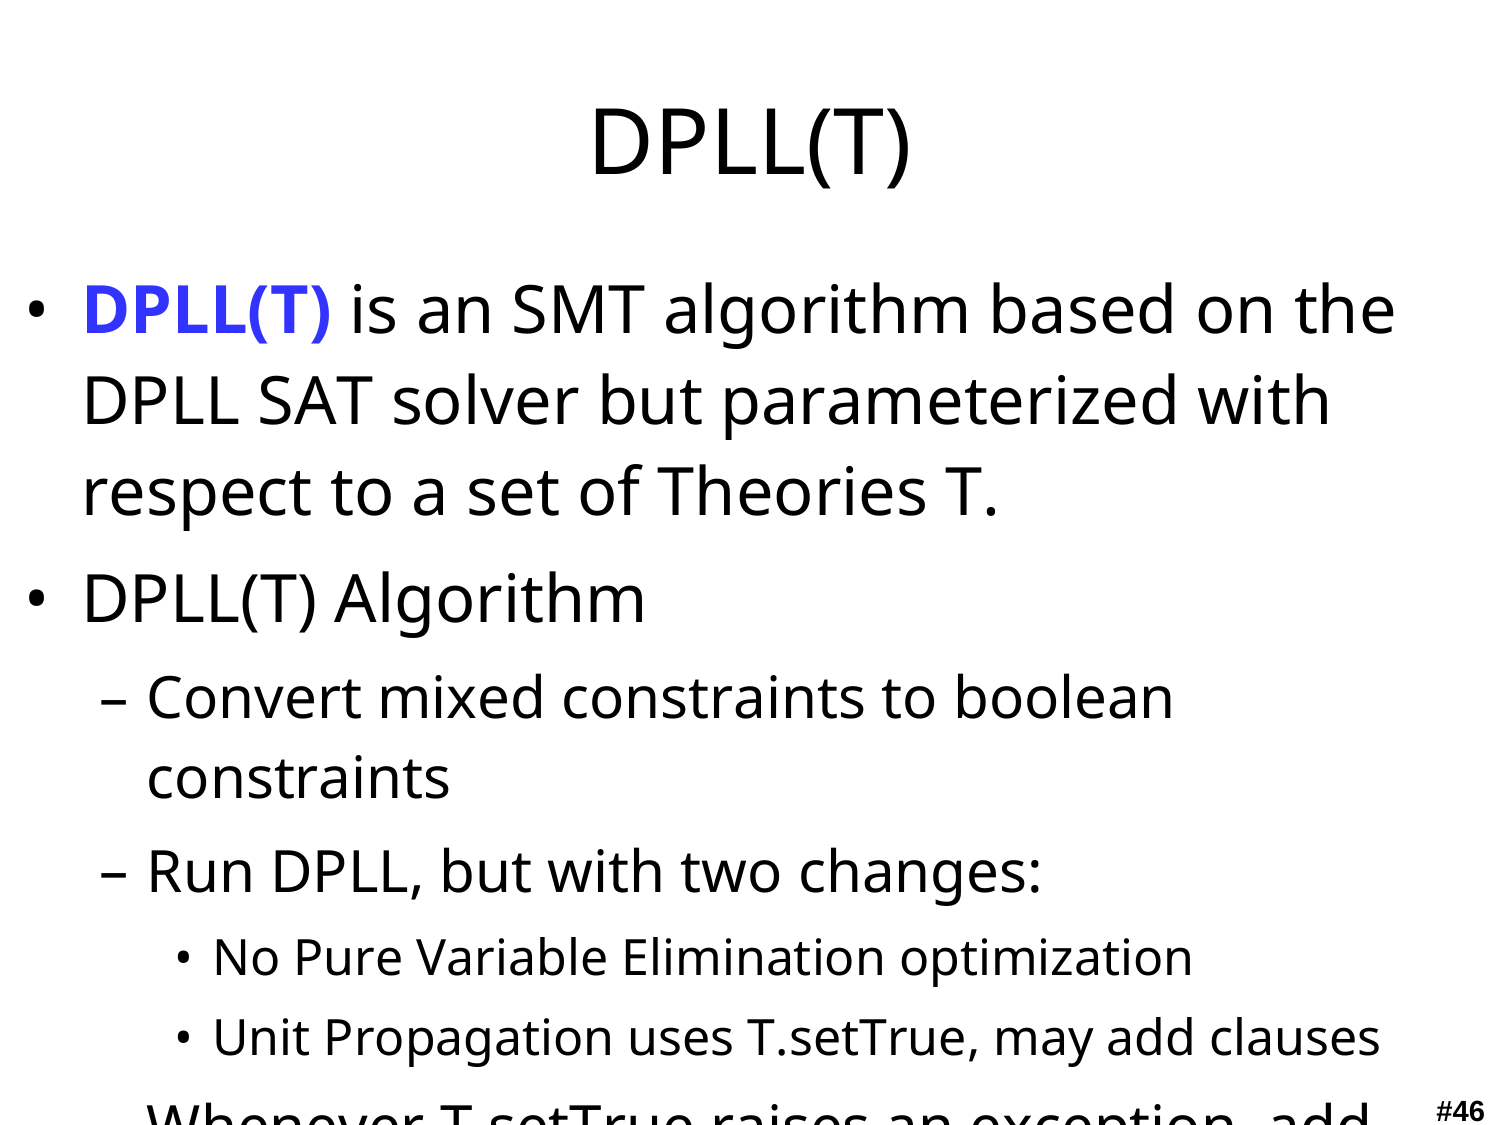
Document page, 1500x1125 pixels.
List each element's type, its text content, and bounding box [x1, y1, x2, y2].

title DPLL(T) [24, 45, 1476, 233]
list DPLL(T) is an SMT algorithm based on the DPLL SAT solver but parameterized with respect to a set of Theories T. DPLL(T) Algorithm Convert mixed constraints to boolean constraints Run DPLL, but with two changes: No Pure Variable Elimination optimization Unit Propagation uses T.setTrue, may add clauses Whenever T.setTrue raises an exception, add the negation of the explanation to the constraints (homework #3 coding hint) [24, 262, 1476, 1116]
